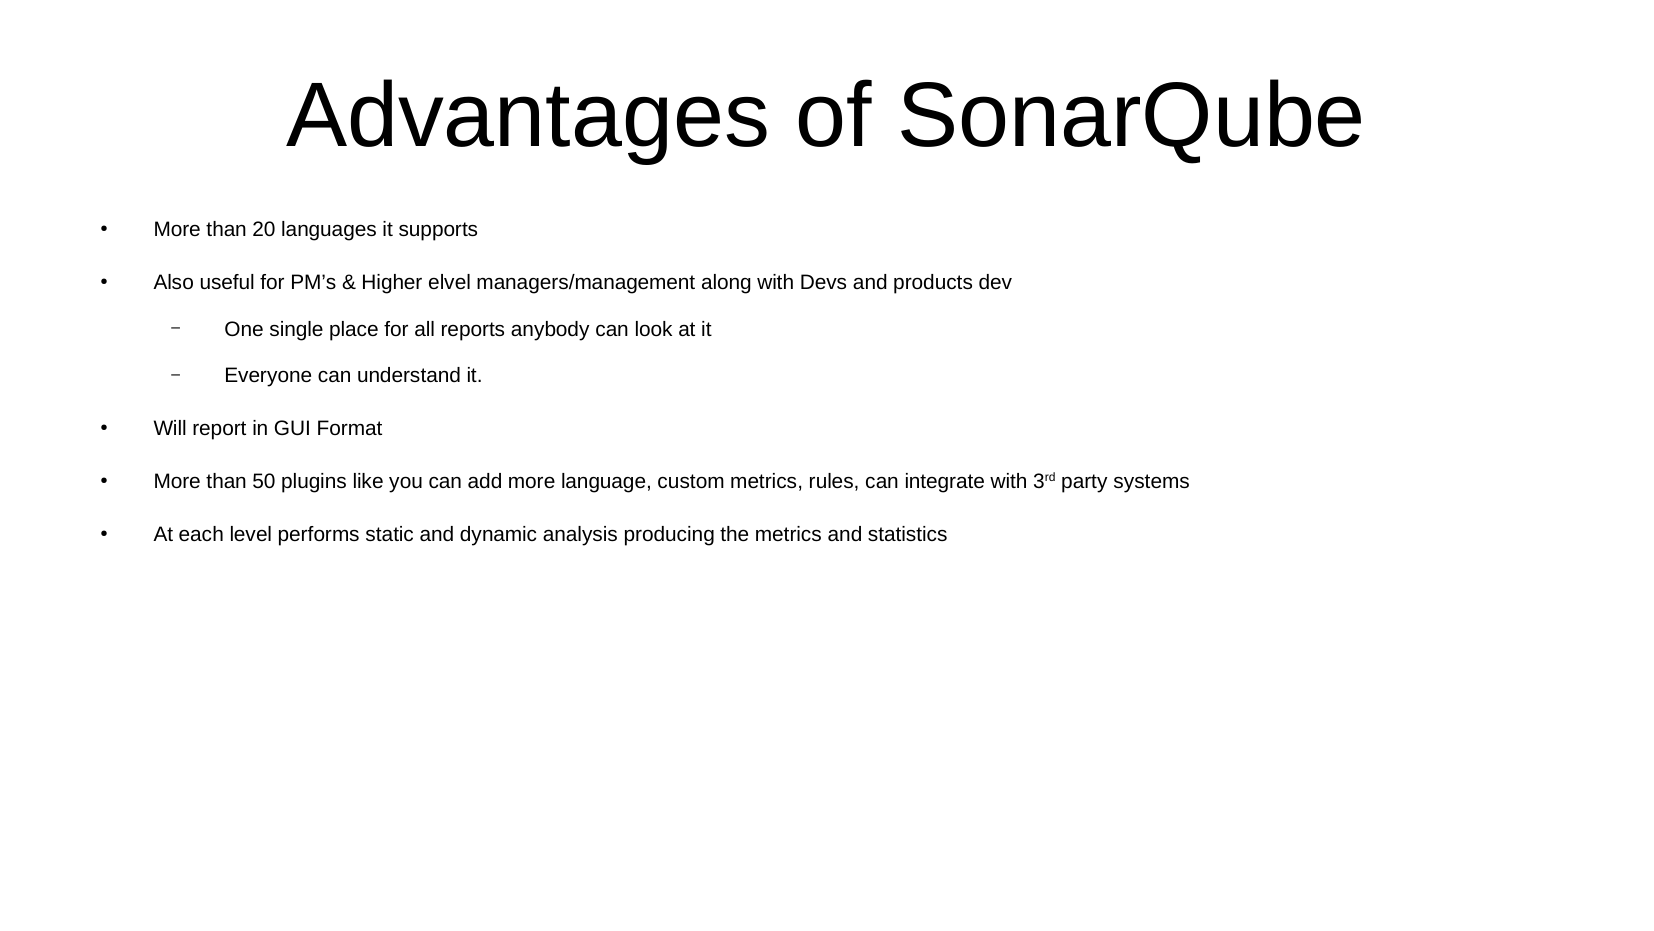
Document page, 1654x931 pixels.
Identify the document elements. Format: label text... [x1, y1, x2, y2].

list More than 20 languages it supports Also useful for PM’s & Higher elvel managers/management along with Devs and products dev One single place for all reports anybody can look at it Everyone can understand it. Will report in GUI Format More than 50 plugins like you can add more language, custom metrics, rules, can integrate with 3rd party systems At each level performs static and dynamic analysis producing the metrics and statistics [82, 217, 1636, 916]
title Advantages of SonarQube [82, 37, 1571, 193]
